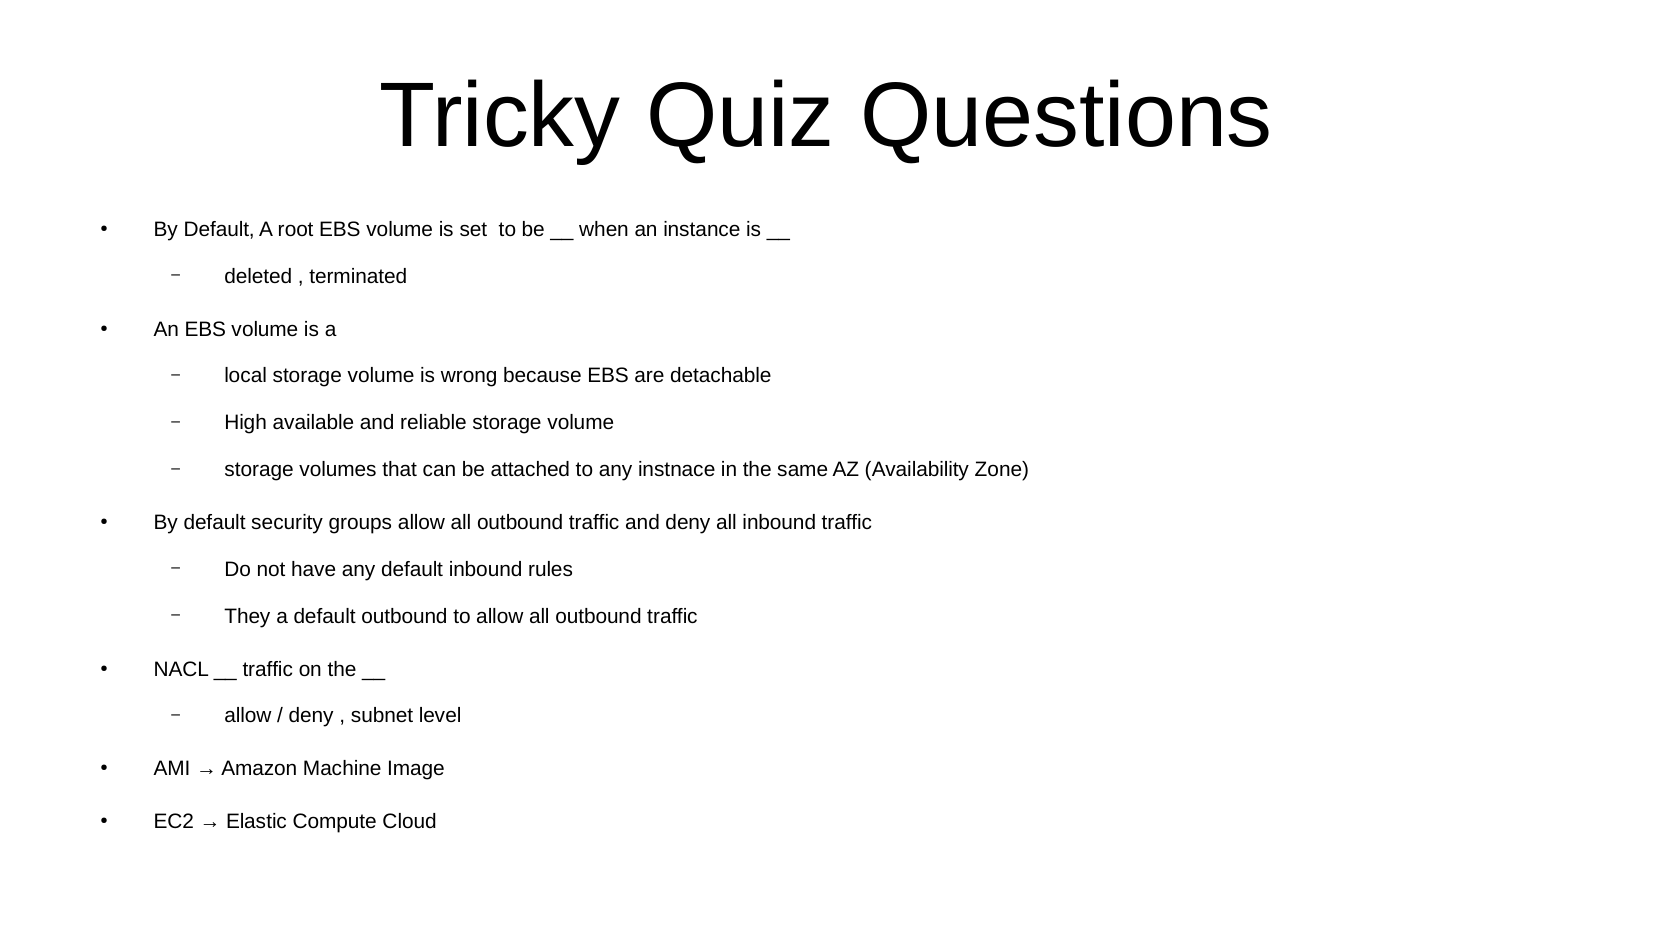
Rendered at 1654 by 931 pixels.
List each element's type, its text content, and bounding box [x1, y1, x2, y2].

list By Default, A root EBS volume is set to be __ when an instance is __ deleted , terminated An EBS volume is a local storage volume is wrong because EBS are detachable High available and reliable storage volume storage volumes that can be attached to any instnace in the same AZ (Availability Zone) By default security groups allow all outbound traffic and deny all inbound traffic Do not have any default inbound rules They a default outbound to allow all outbound traffic NACL __ traffic on the __ allow / deny , subnet level AMI → Amazon Machine Image EC2 → Elastic Compute Cloud [82, 217, 1636, 916]
title Tricky Quiz Questions [82, 37, 1571, 193]
